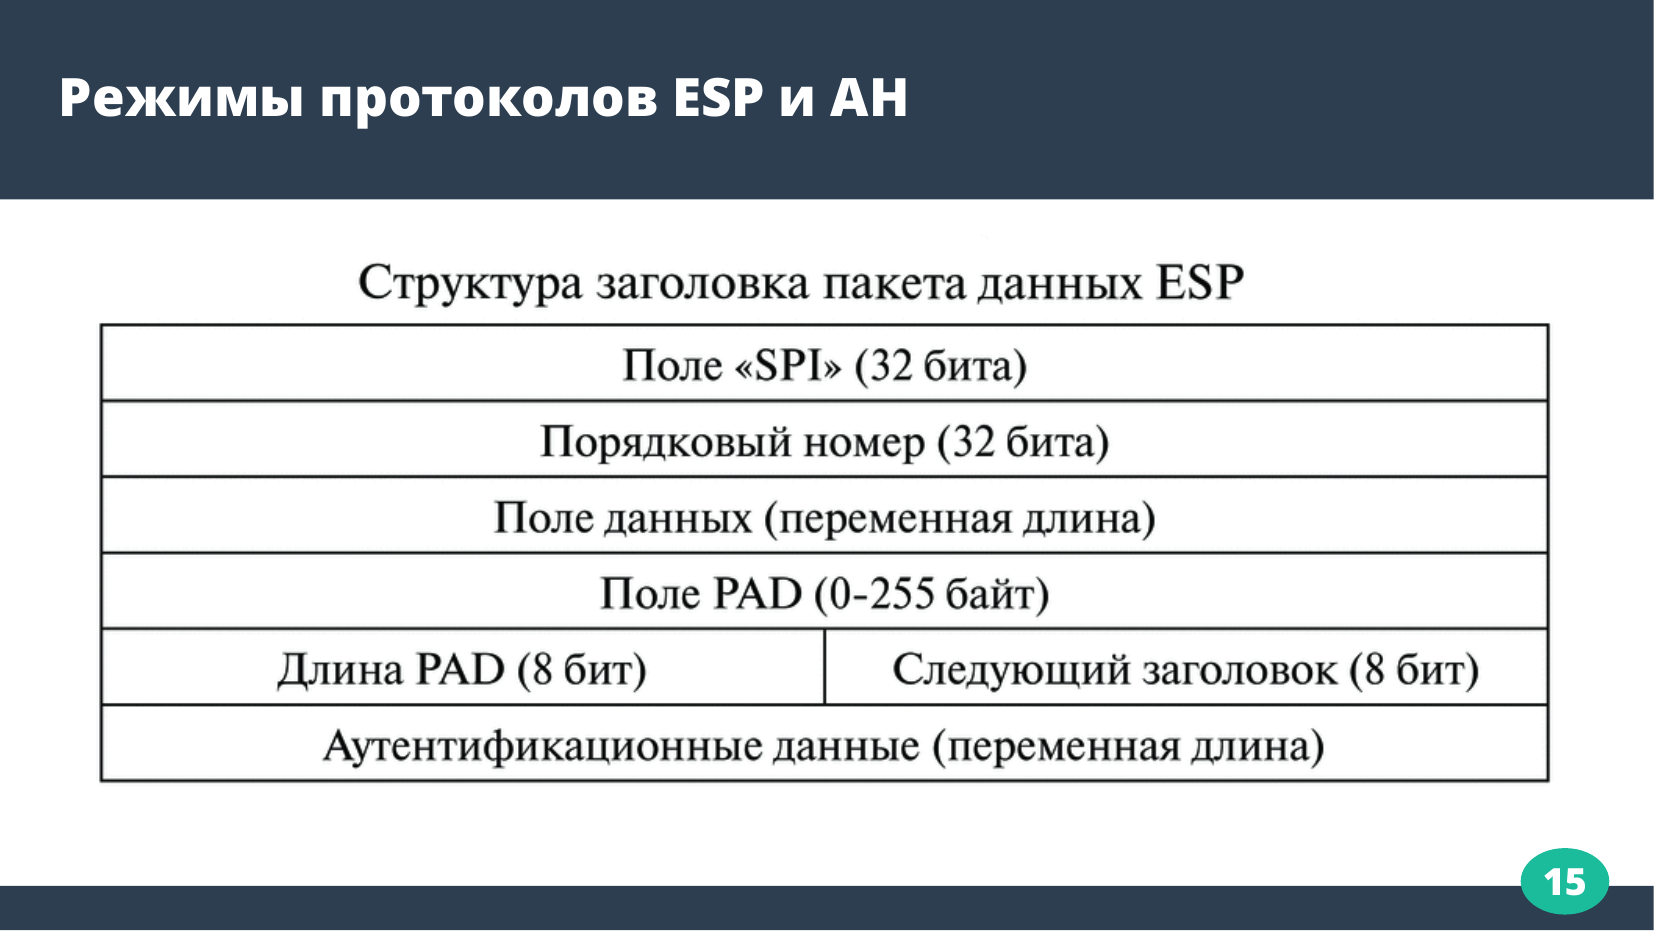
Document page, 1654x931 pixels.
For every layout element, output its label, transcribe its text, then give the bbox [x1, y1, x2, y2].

title Режимы протоколов ESP и AH [59, 37, 1595, 155]
list [59, 243, 1595, 864]
picture [84, 222, 1569, 803]
